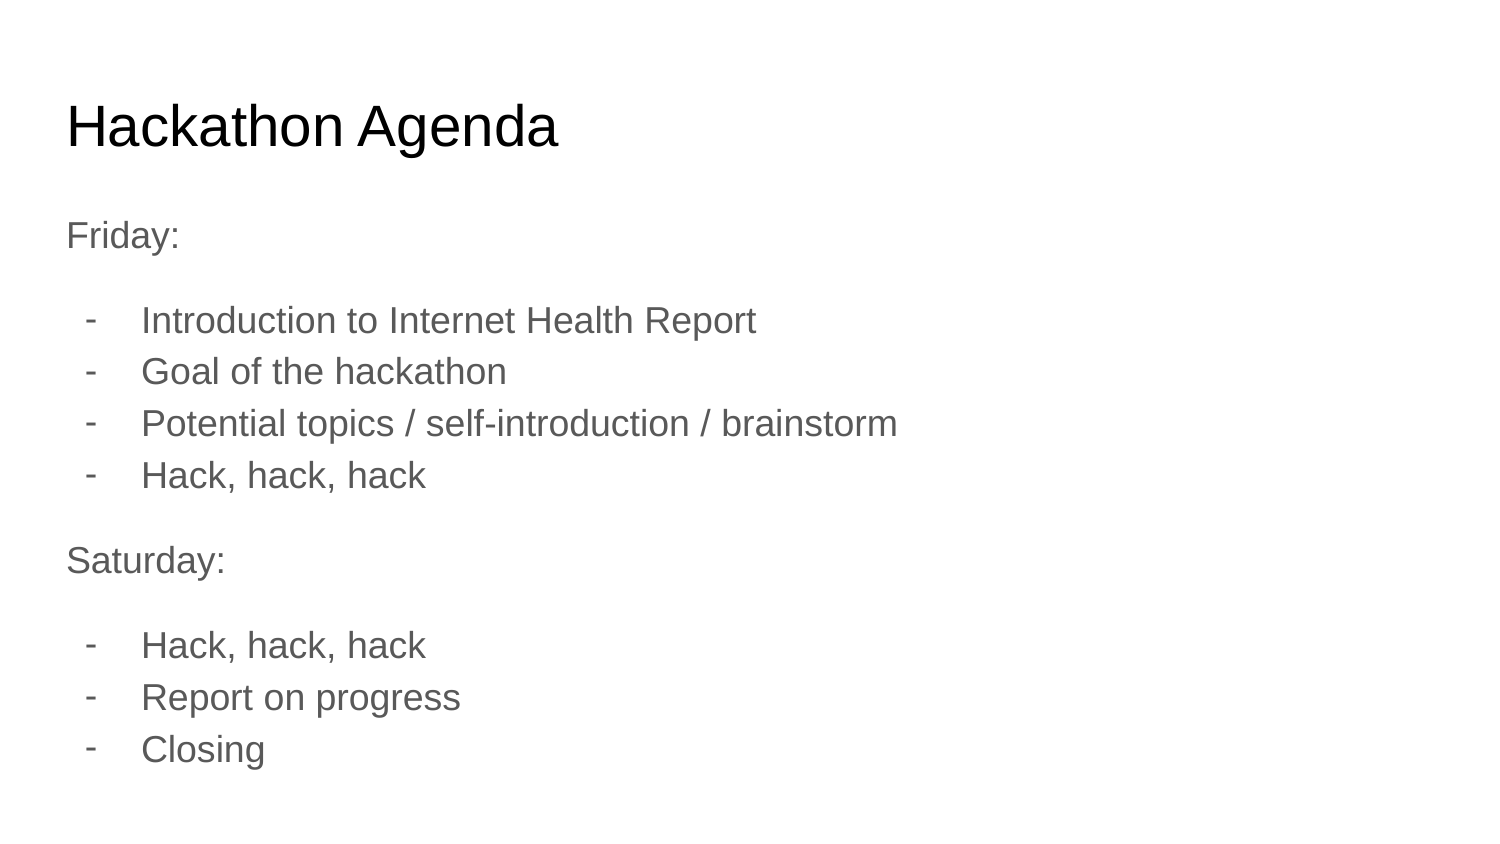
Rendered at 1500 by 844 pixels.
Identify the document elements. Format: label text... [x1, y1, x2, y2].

list Friday: Introduction to Internet Health Report Goal of the hackathon Potential topics / self-introduction / brainstorm Hack, hack, hack Saturday: Hack, hack, hack Report on progress Closing [51, 189, 1449, 790]
title Hackathon Agenda [51, 72, 1449, 167]
